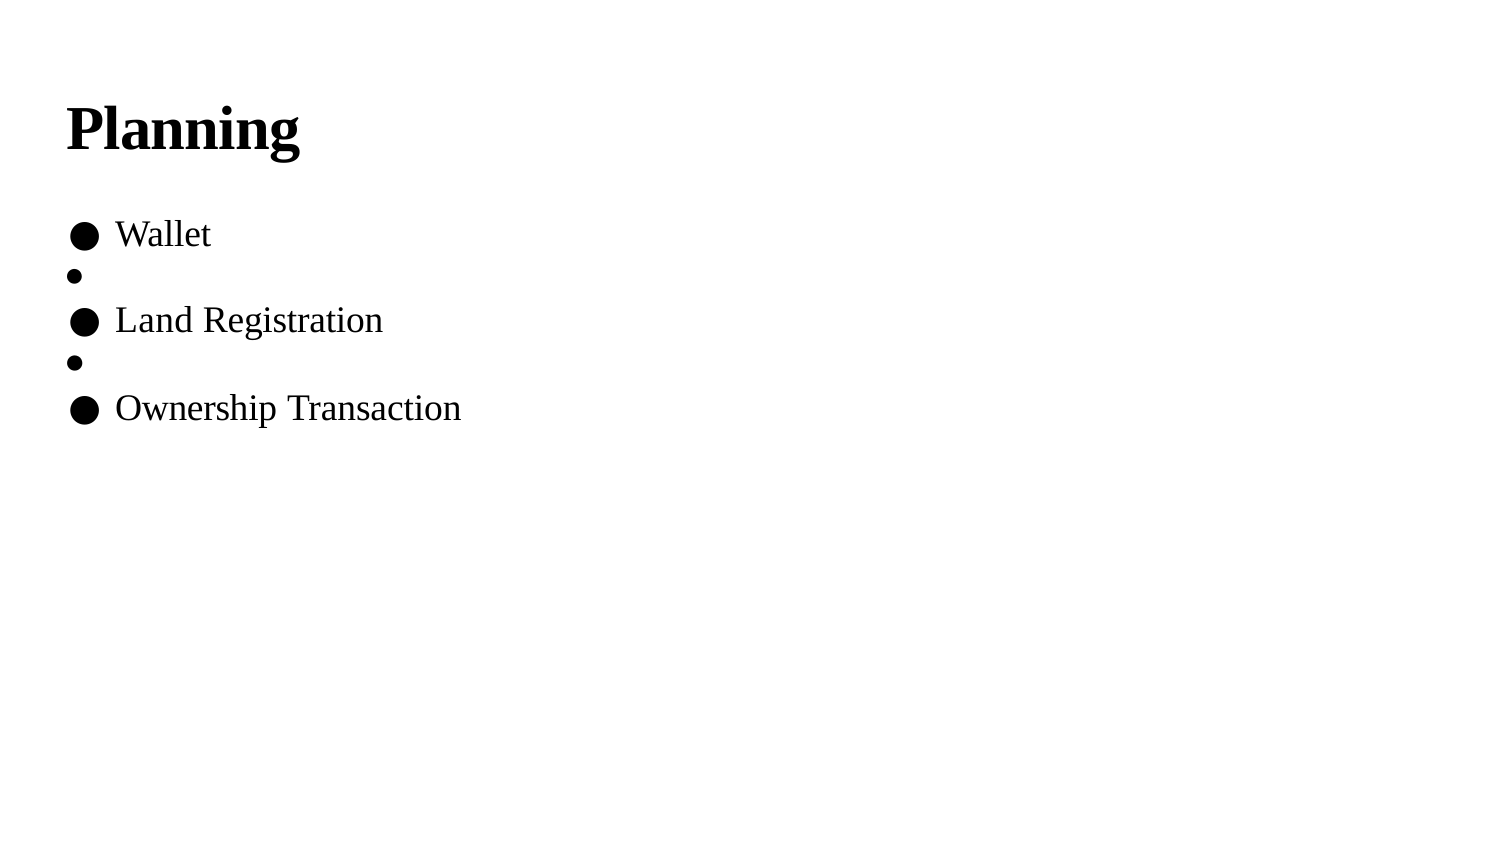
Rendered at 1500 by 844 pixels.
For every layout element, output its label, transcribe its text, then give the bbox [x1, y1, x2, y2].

text_box Wallet Land Registration Ownership Transaction [64, 207, 466, 427]
title Planning [64, 84, 304, 164]
